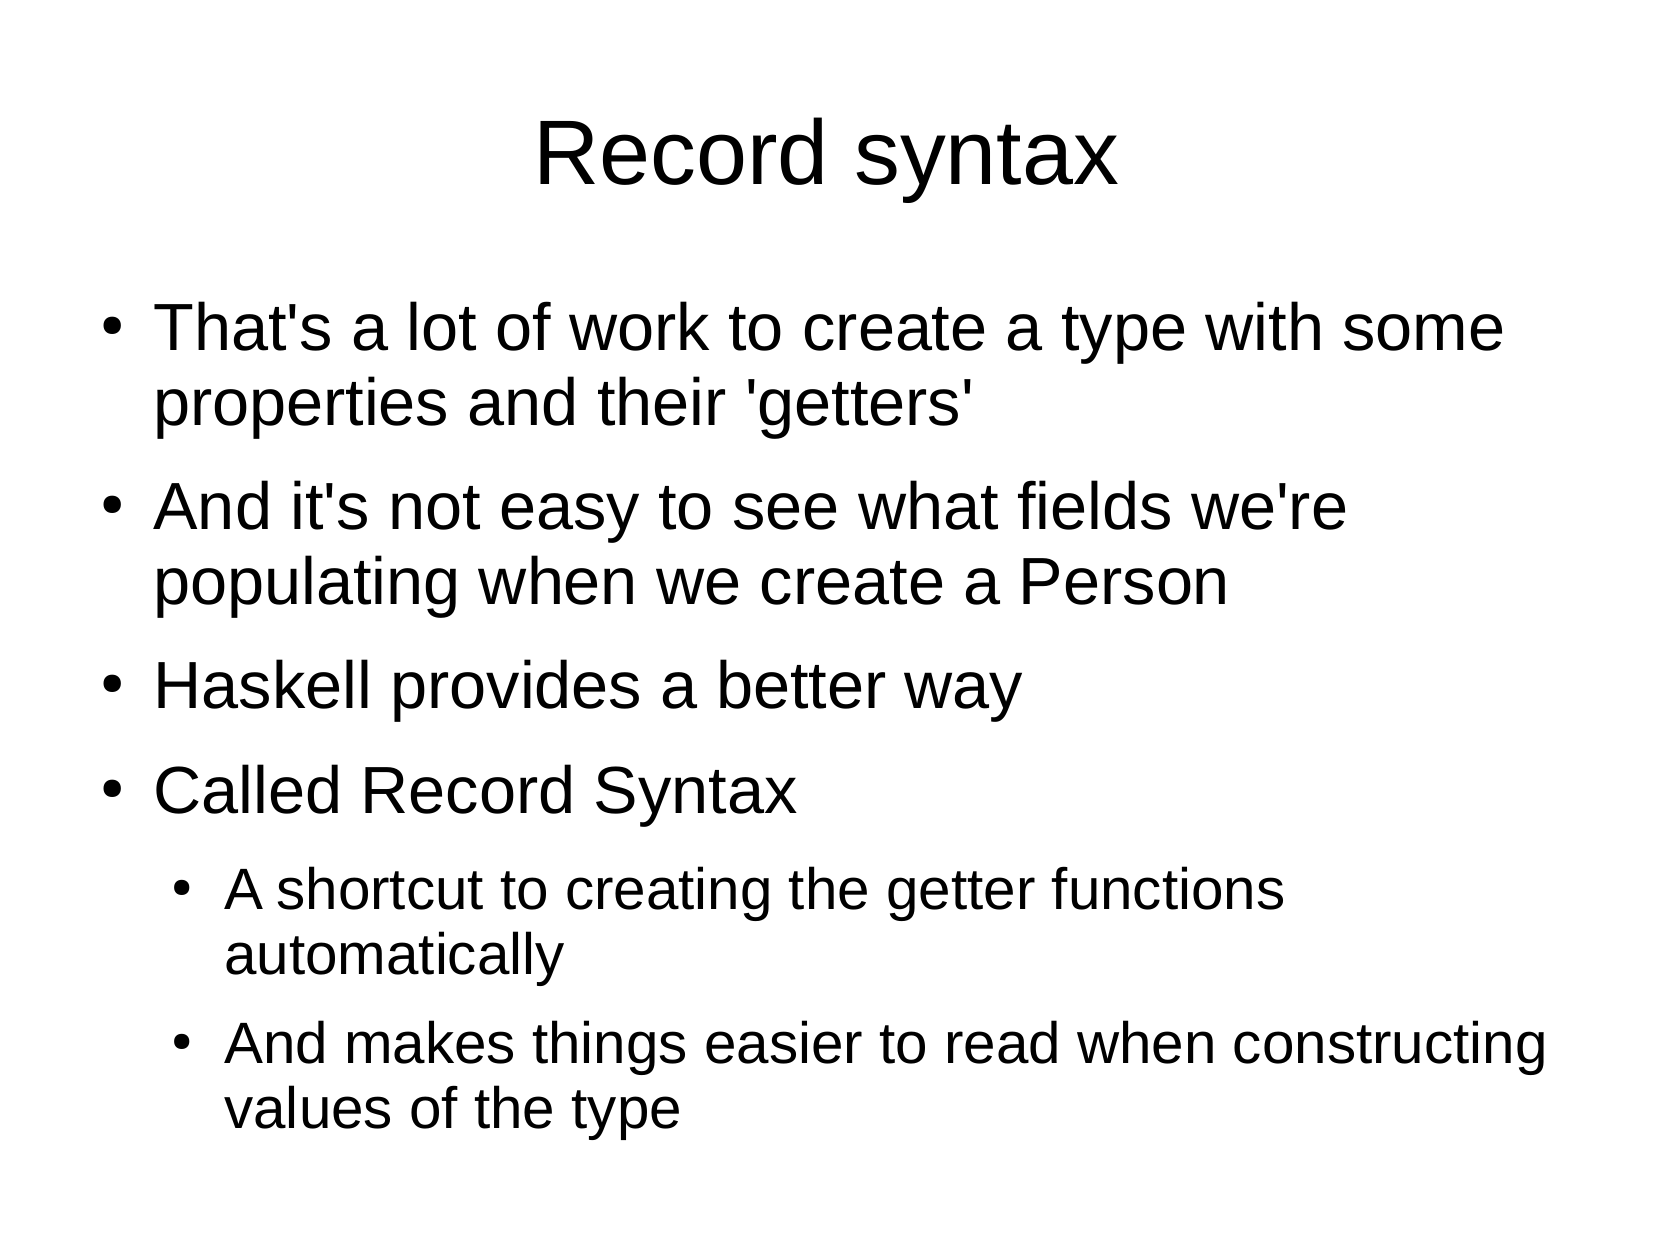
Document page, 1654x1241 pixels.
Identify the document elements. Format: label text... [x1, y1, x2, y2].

list That's a lot of work to create a type with some properties and their 'getters' And it's not easy to see what fields we're populating when we create a Person Haskell provides a better way Called Record Syntax A shortcut to creating the getter functions automatically And makes things easier to read when constructing values of the type [82, 290, 1571, 1141]
title Record syntax [82, 49, 1571, 257]
